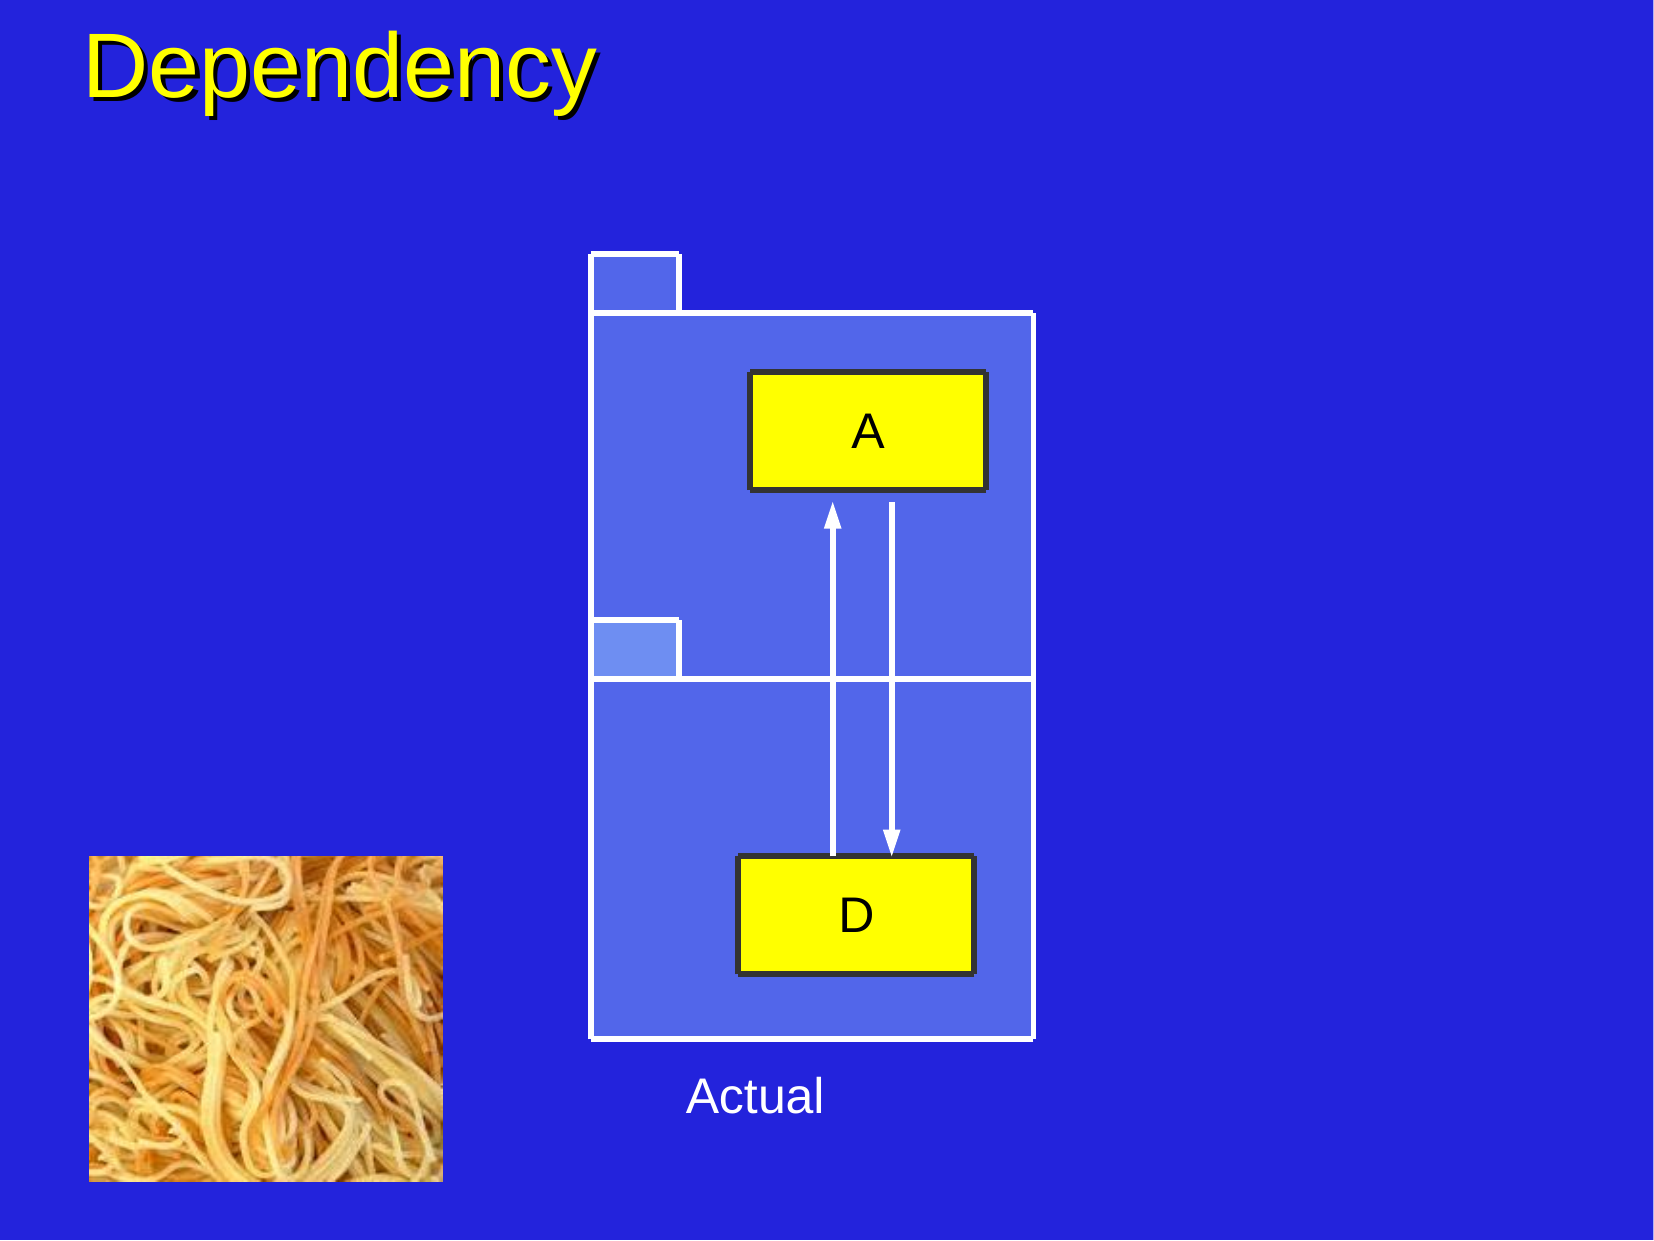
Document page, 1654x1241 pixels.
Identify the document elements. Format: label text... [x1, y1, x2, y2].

text_box Actual [671, 1060, 840, 1132]
text_box D [738, 856, 975, 975]
text_box [590, 253, 1034, 1040]
title Dependency [82, 2, 1571, 130]
text_box A [750, 372, 987, 491]
picture [89, 856, 443, 1182]
